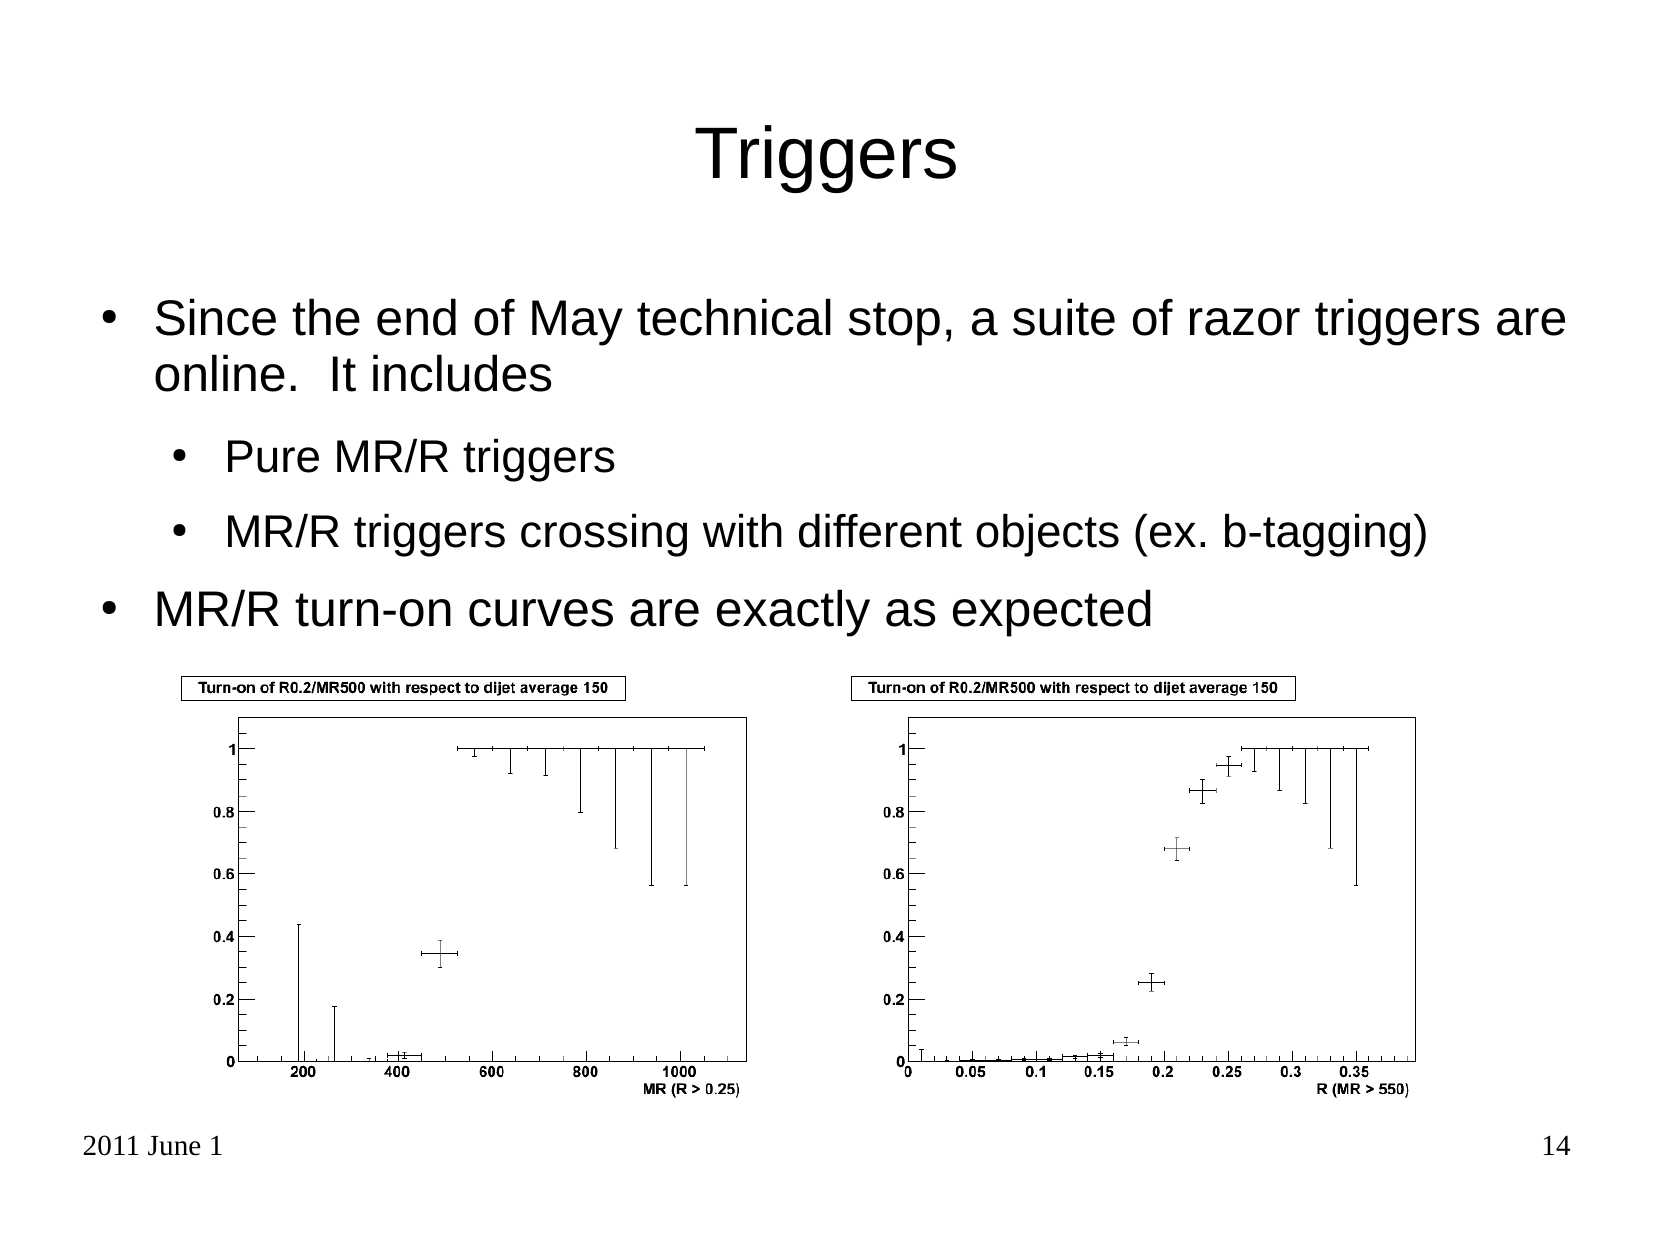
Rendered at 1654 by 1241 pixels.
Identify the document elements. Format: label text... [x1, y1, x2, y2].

title Triggers [82, 56, 1571, 250]
picture [175, 674, 809, 1104]
picture [845, 674, 1478, 1104]
list Since the end of May technical stop, a suite of razor triggers are online. It includes Pure MR/R triggers MR/R triggers crossing with different objects (ex. b-tagging) MR/R turn-on curves are exactly as expected [82, 290, 1571, 1094]
